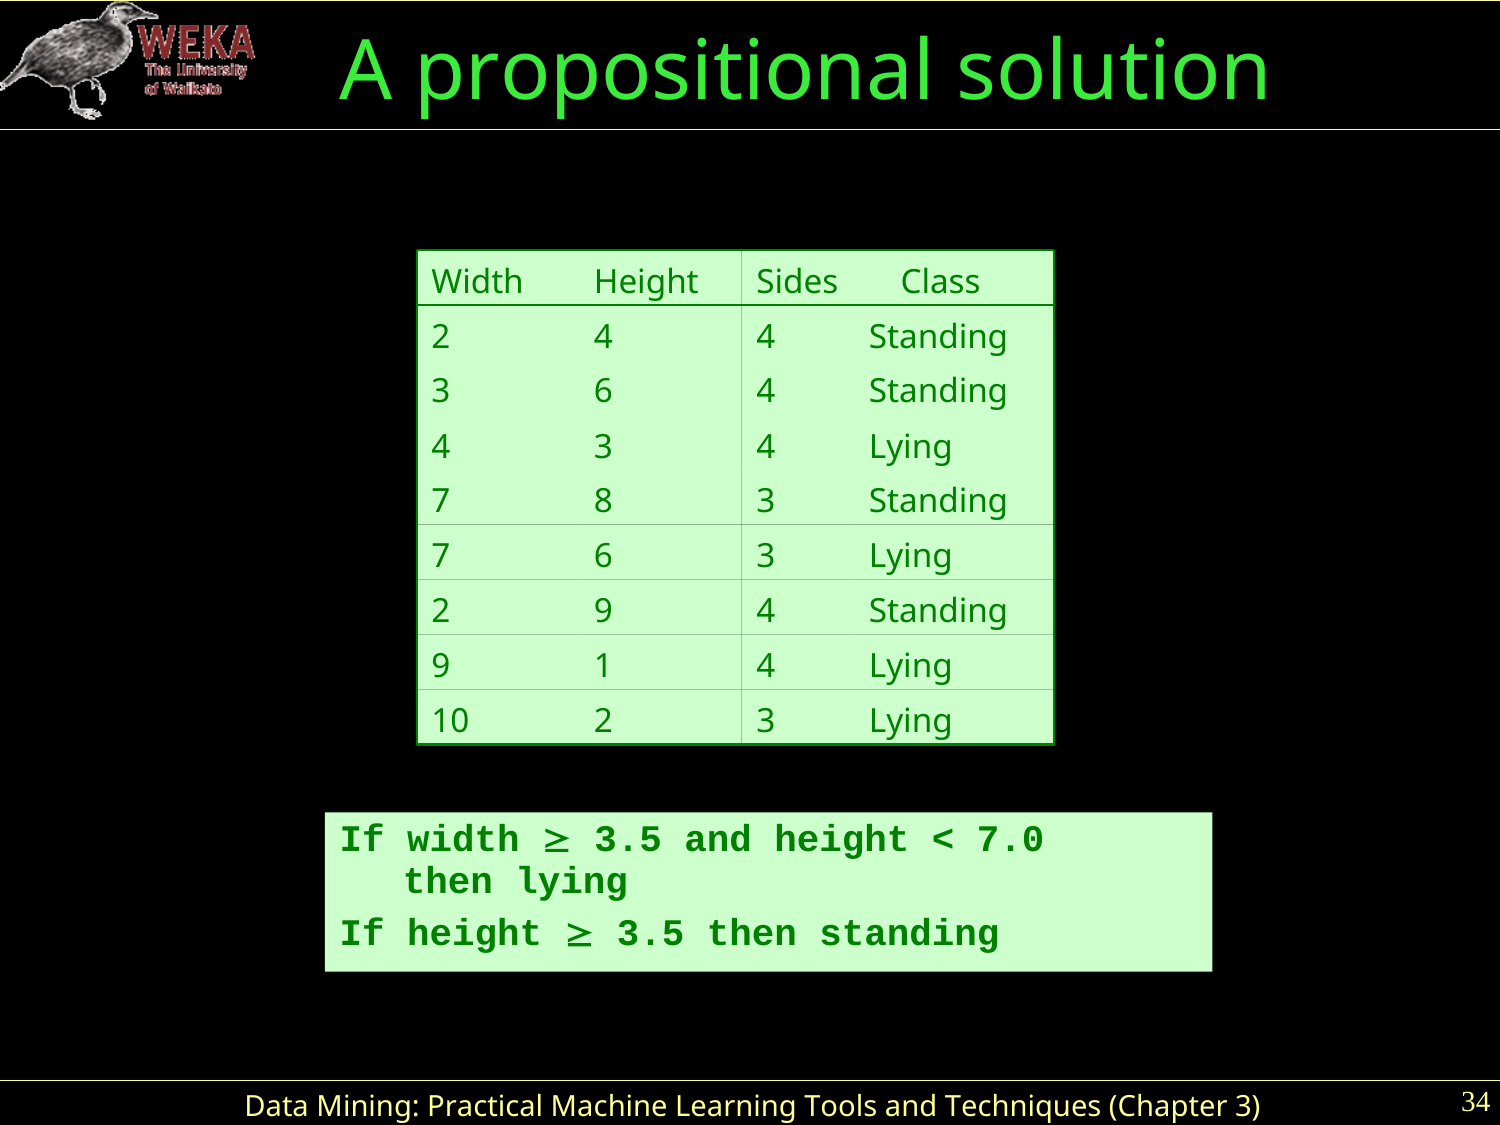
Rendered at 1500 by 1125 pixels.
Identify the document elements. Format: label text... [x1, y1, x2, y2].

text_box 3 [742, 525, 855, 580]
text_box 7 [418, 525, 580, 580]
text_box 4 [742, 635, 855, 690]
text_box 3 [418, 360, 580, 415]
text_box 9 [580, 580, 742, 635]
text_box Height [580, 251, 742, 304]
text_box 7 [418, 470, 580, 525]
text_box 2 [580, 690, 742, 743]
text_box 3 [742, 690, 855, 743]
text_box Class [886, 251, 1053, 304]
text_box 2 [418, 306, 580, 360]
text_box If width  3.5 and height < 7.0 then lying If height  3.5 then standing [324, 812, 1213, 972]
title A propositional solution [324, 0, 1500, 148]
text_box 4 [580, 306, 742, 360]
text_box 4 [742, 580, 855, 635]
text_box Width [418, 251, 580, 304]
text_box 3 [742, 470, 855, 525]
text_box 4 [742, 360, 855, 415]
text_box Standing [855, 580, 1053, 635]
text_box 4 [418, 415, 580, 470]
text_box Lying [855, 635, 1053, 690]
text_box Lying [855, 690, 1053, 743]
text_box Lying [855, 415, 1053, 470]
text_box 4 [742, 306, 855, 360]
text_box 3 [580, 415, 742, 470]
text_box 2 [418, 580, 580, 635]
text_box 4 [742, 415, 855, 470]
text_box 6 [580, 360, 742, 415]
text_box 8 [580, 470, 742, 525]
text_box Sides [742, 251, 886, 304]
text_box Standing [855, 360, 1053, 415]
text_box 6 [580, 525, 742, 580]
text_box 1 [580, 635, 742, 690]
text_box Lying [855, 525, 1053, 580]
text_box 9 [418, 635, 580, 690]
text_box Standing [855, 306, 1053, 360]
picture [0, 1, 266, 129]
text_box 10 [418, 690, 580, 743]
text_box Standing [855, 470, 1053, 525]
